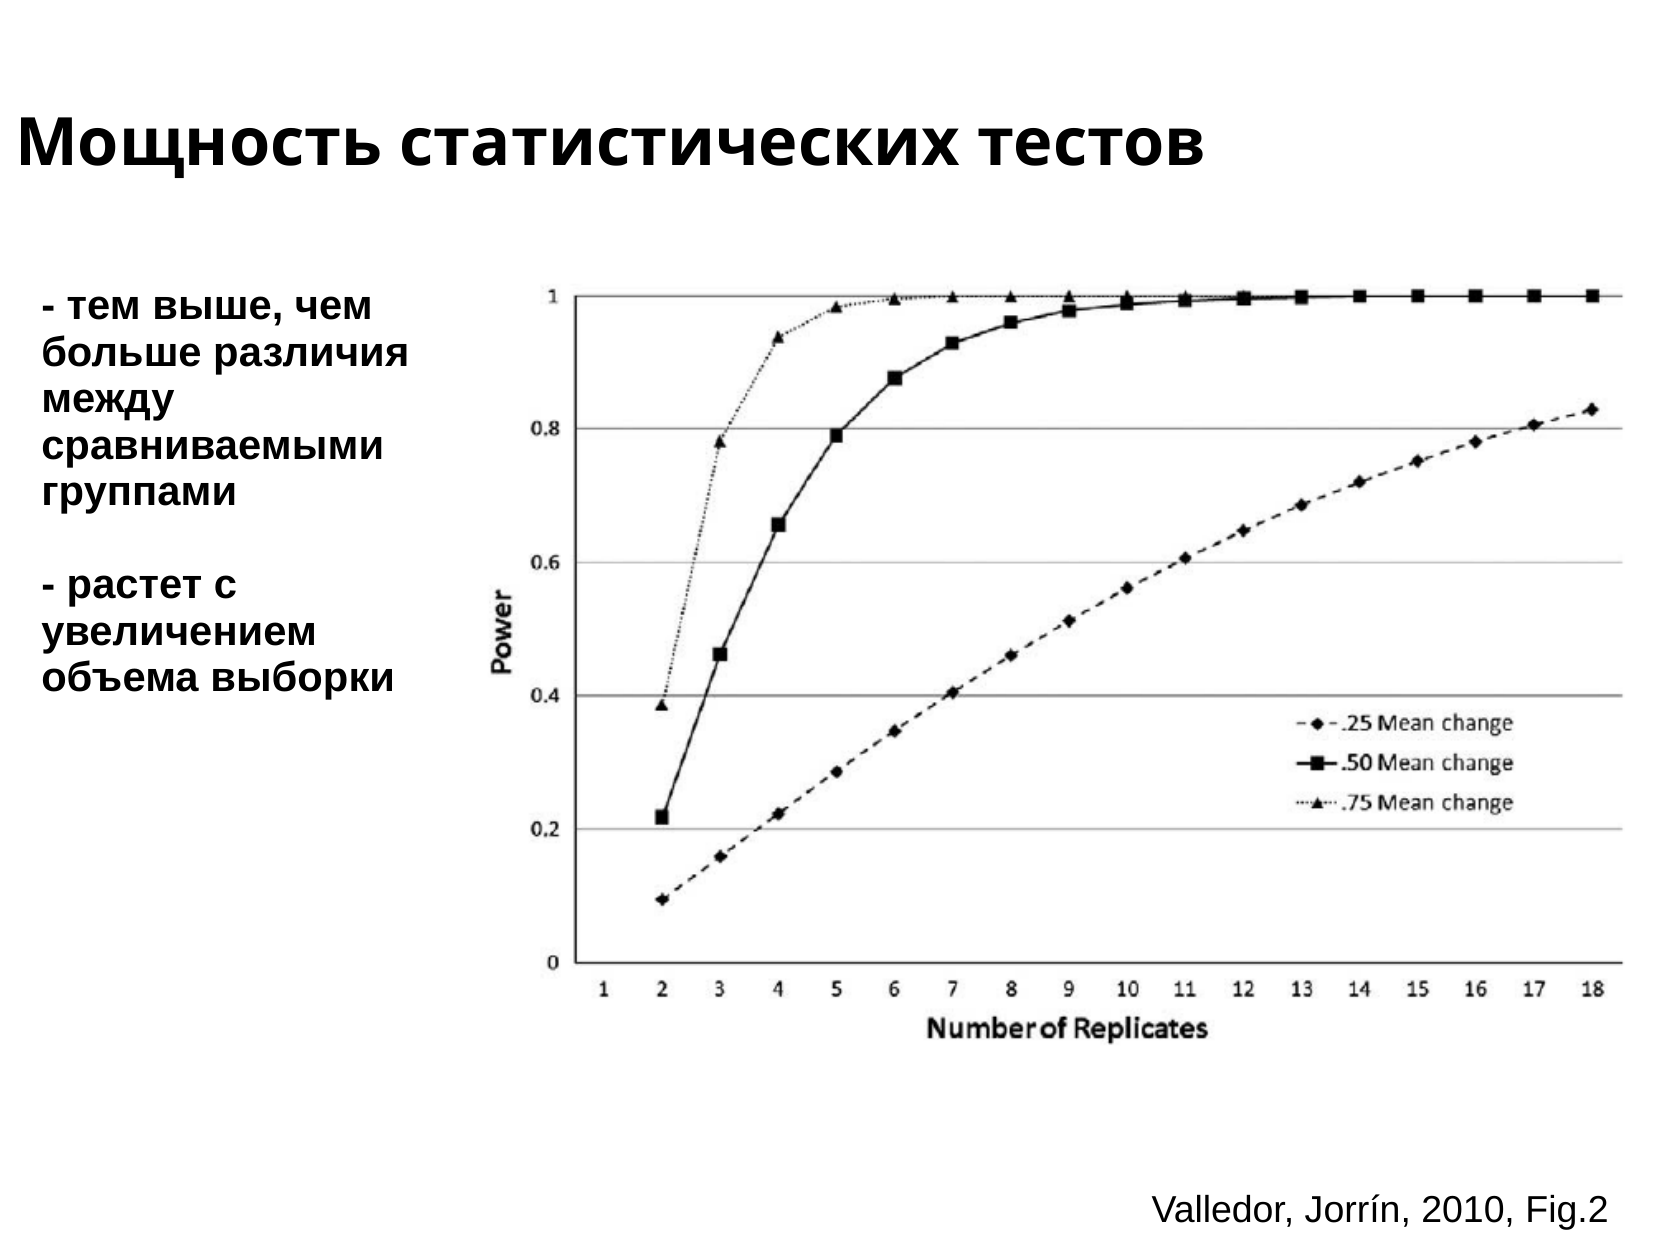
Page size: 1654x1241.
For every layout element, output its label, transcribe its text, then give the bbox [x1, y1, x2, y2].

picture [478, 281, 1636, 1055]
title Мощность статистических тестов [15, 19, 1636, 260]
text_box Valledor, Jorrín, 2010, Fig.2 [1136, 1181, 1648, 1241]
text_box - тем выше, чем больше различия между сравниваемыми группами - растет с увеличением объема выборки [26, 274, 470, 708]
